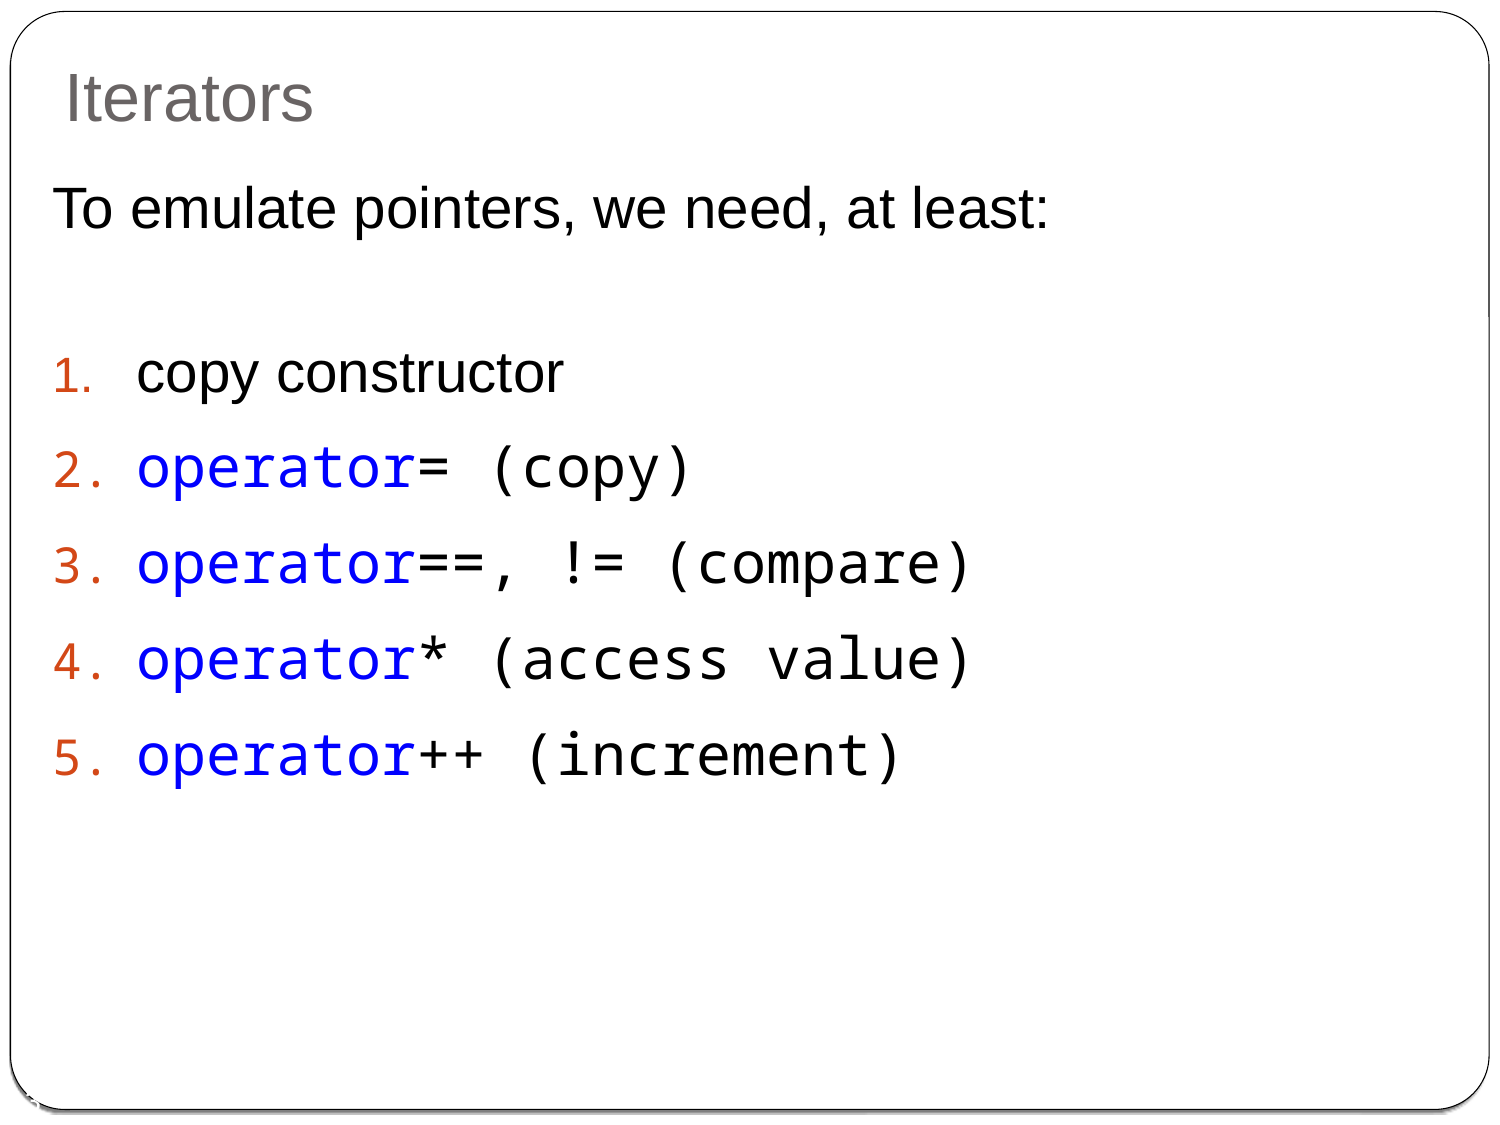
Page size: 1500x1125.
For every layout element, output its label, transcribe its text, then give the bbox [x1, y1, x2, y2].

slide_number <number> [0, 1074, 50, 1125]
list To emulate pointers, we need, at least: copy constructor operator= (copy) operator==, != (compare) operator* (access value) operator++ (increment) [37, 162, 1463, 1088]
title Iterators [50, 45, 1450, 150]
